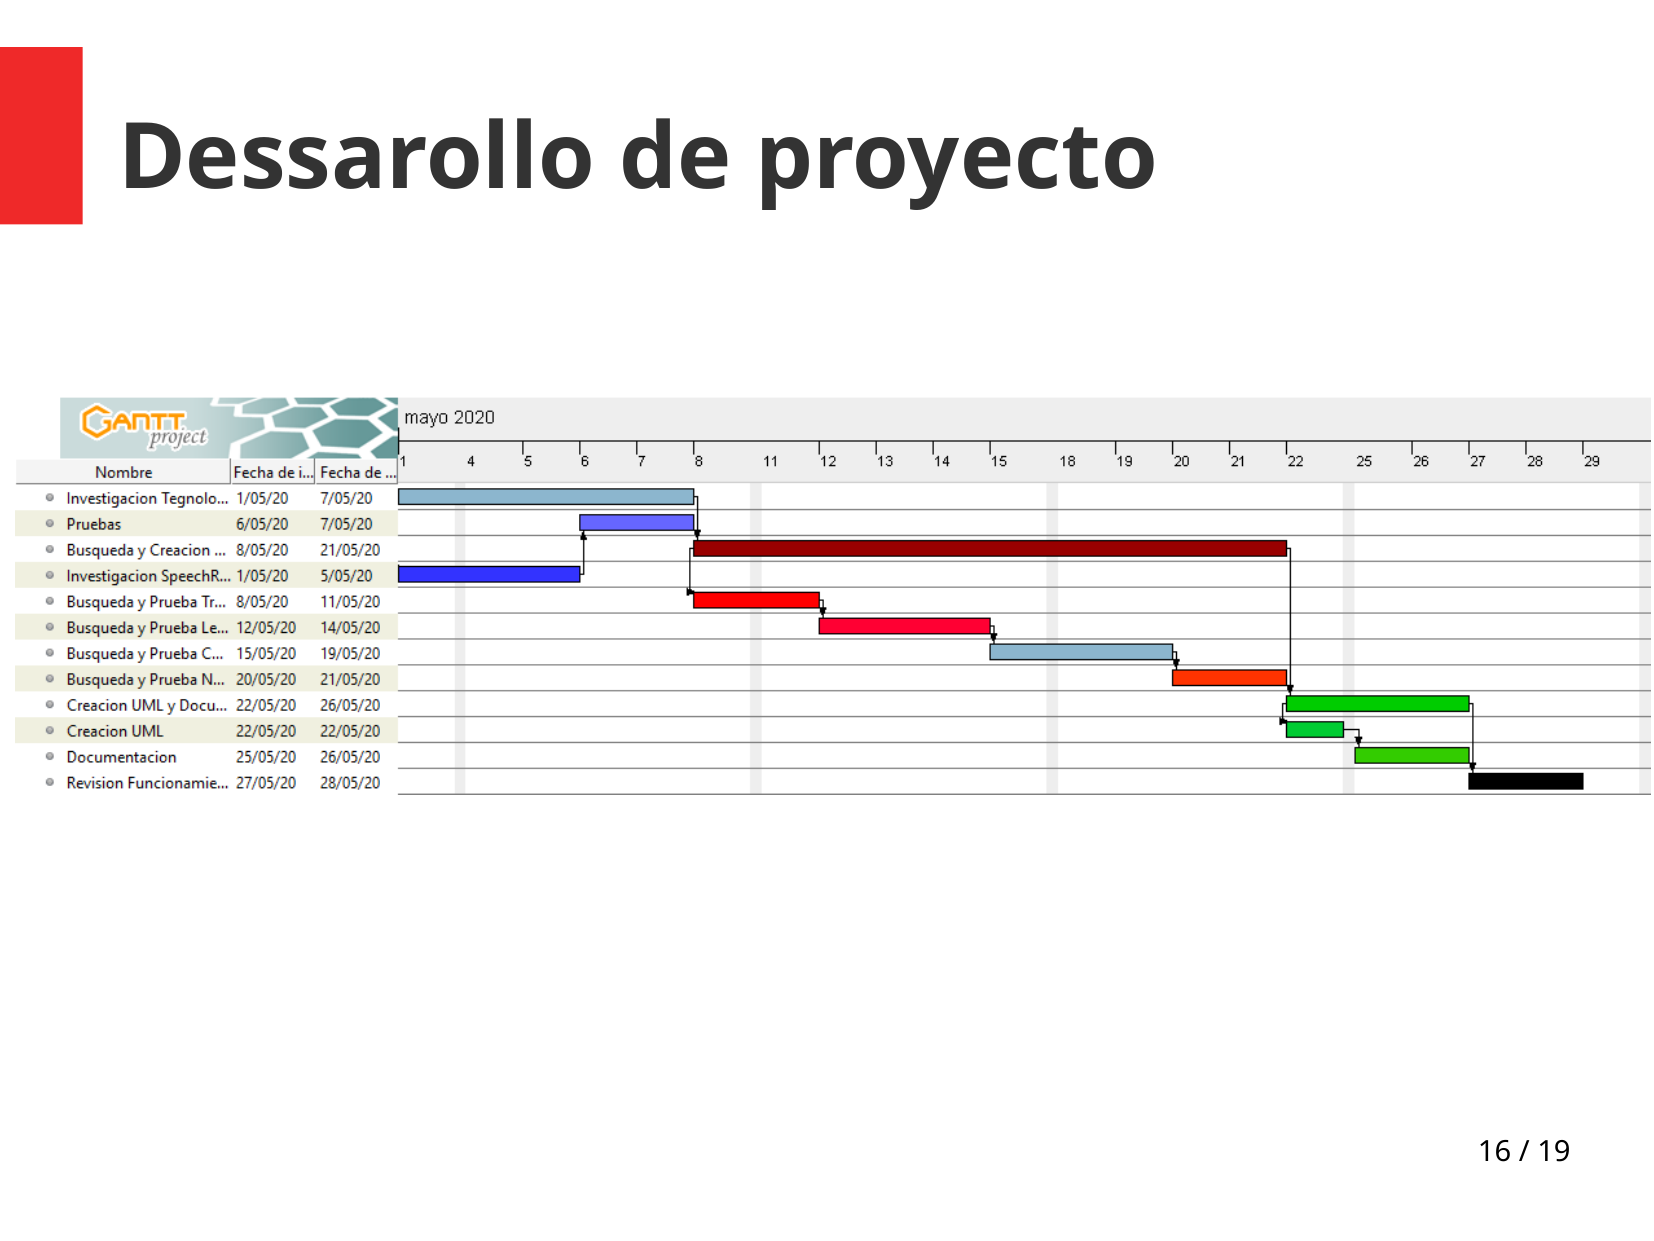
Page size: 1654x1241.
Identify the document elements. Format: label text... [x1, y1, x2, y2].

title Dessarollo de proyecto [118, 49, 1571, 257]
picture [15, 337, 1651, 796]
